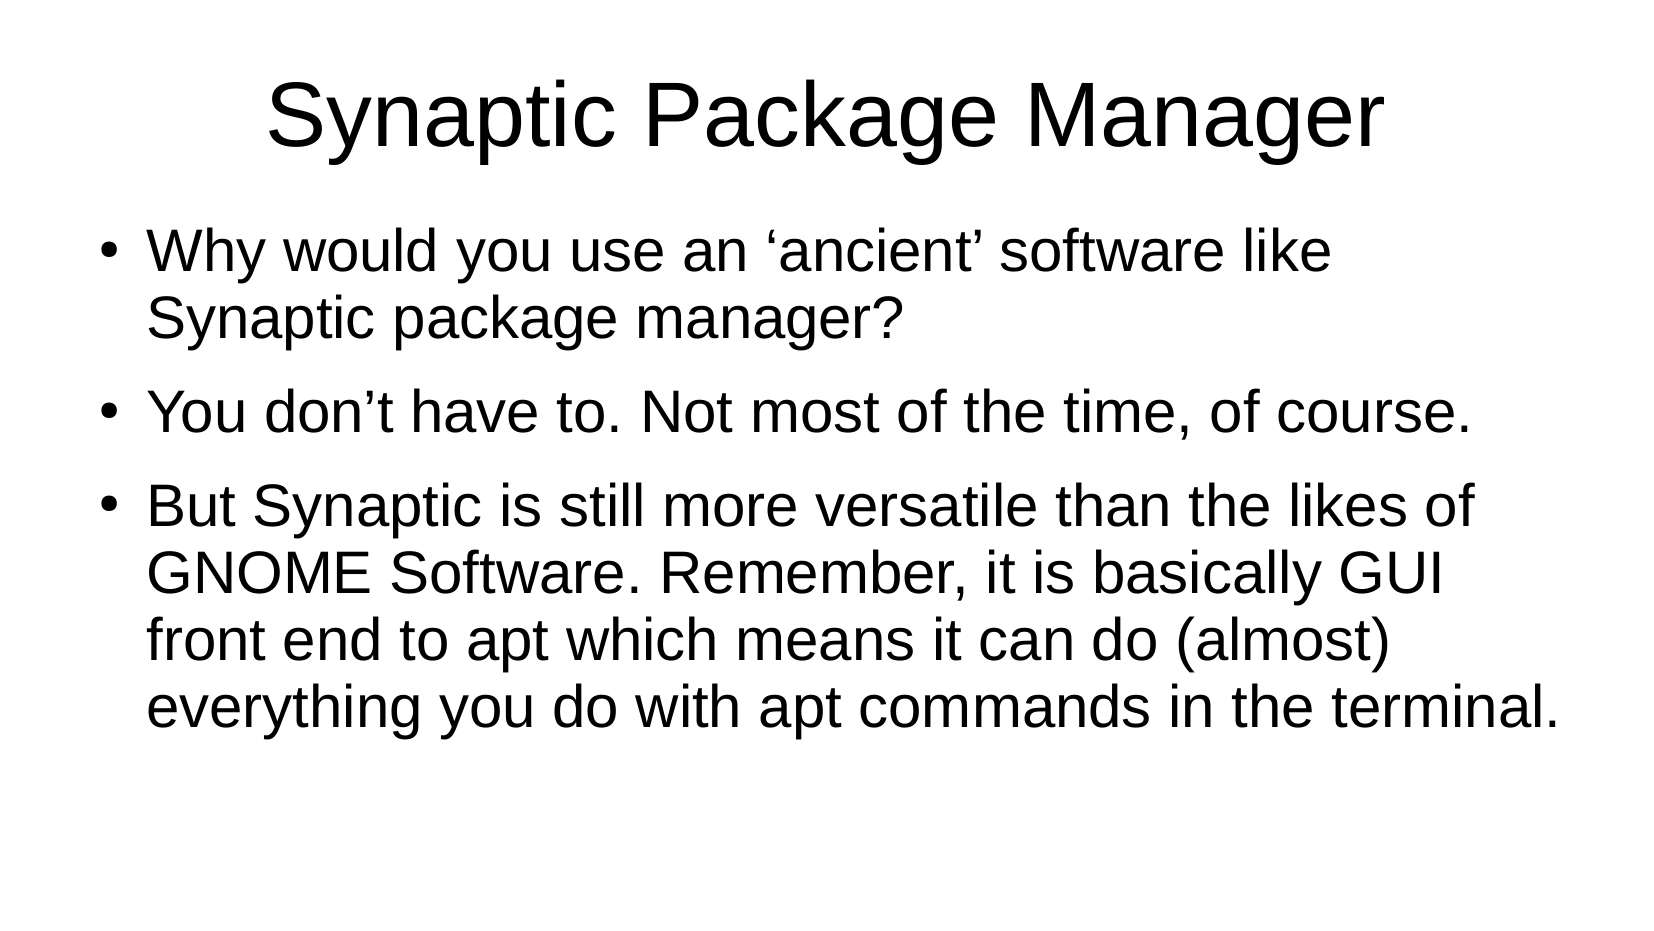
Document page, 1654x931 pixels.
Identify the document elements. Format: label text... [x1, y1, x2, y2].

list Why would you use an ‘ancient’ software like Synaptic package manager? You don’t have to. Not most of the time, of course. But Synaptic is still more versatile than the likes of GNOME Software. Remember, it is basically GUI front end to apt which means it can do (almost) everything you do with apt commands in the terminal. [82, 217, 1571, 758]
title Synaptic Package Manager [82, 37, 1571, 193]
